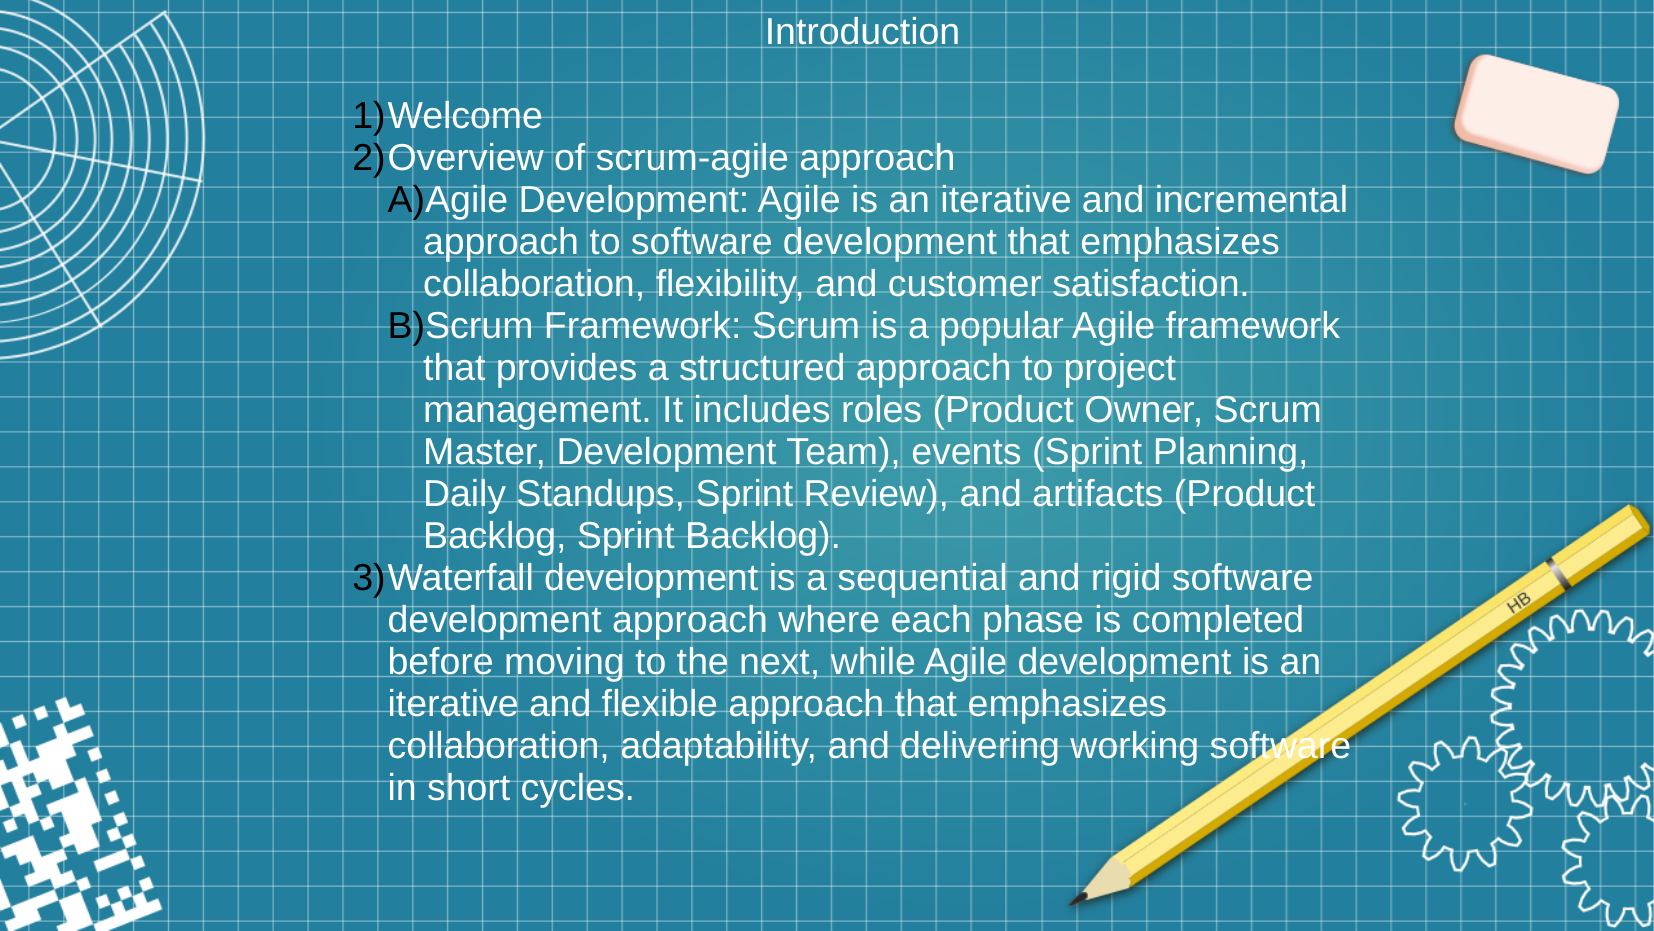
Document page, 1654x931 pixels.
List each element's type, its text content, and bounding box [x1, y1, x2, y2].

text_box Introduction Welcome Overview of scrum-agile approach Agile Development: Agile is an iterative and incremental approach to software development that emphasizes collaboration, flexibility, and customer satisfaction. Scrum Framework: Scrum is a popular Agile framework that provides a structured approach to project management. It includes roles (Product Owner, Scrum Master, Development Team), events (Sprint Planning, Daily Standups, Sprint Review), and artifacts (Product Backlog, Sprint Backlog). Waterfall development is a sequential and rigid software development approach where each phase is completed before moving to the next, while Agile development is an iterative and flexible approach that emphasizes collaboration, adaptability, and delivering working software in short cycles. [337, 3, 1388, 901]
picture [0, 0, 1654, 931]
